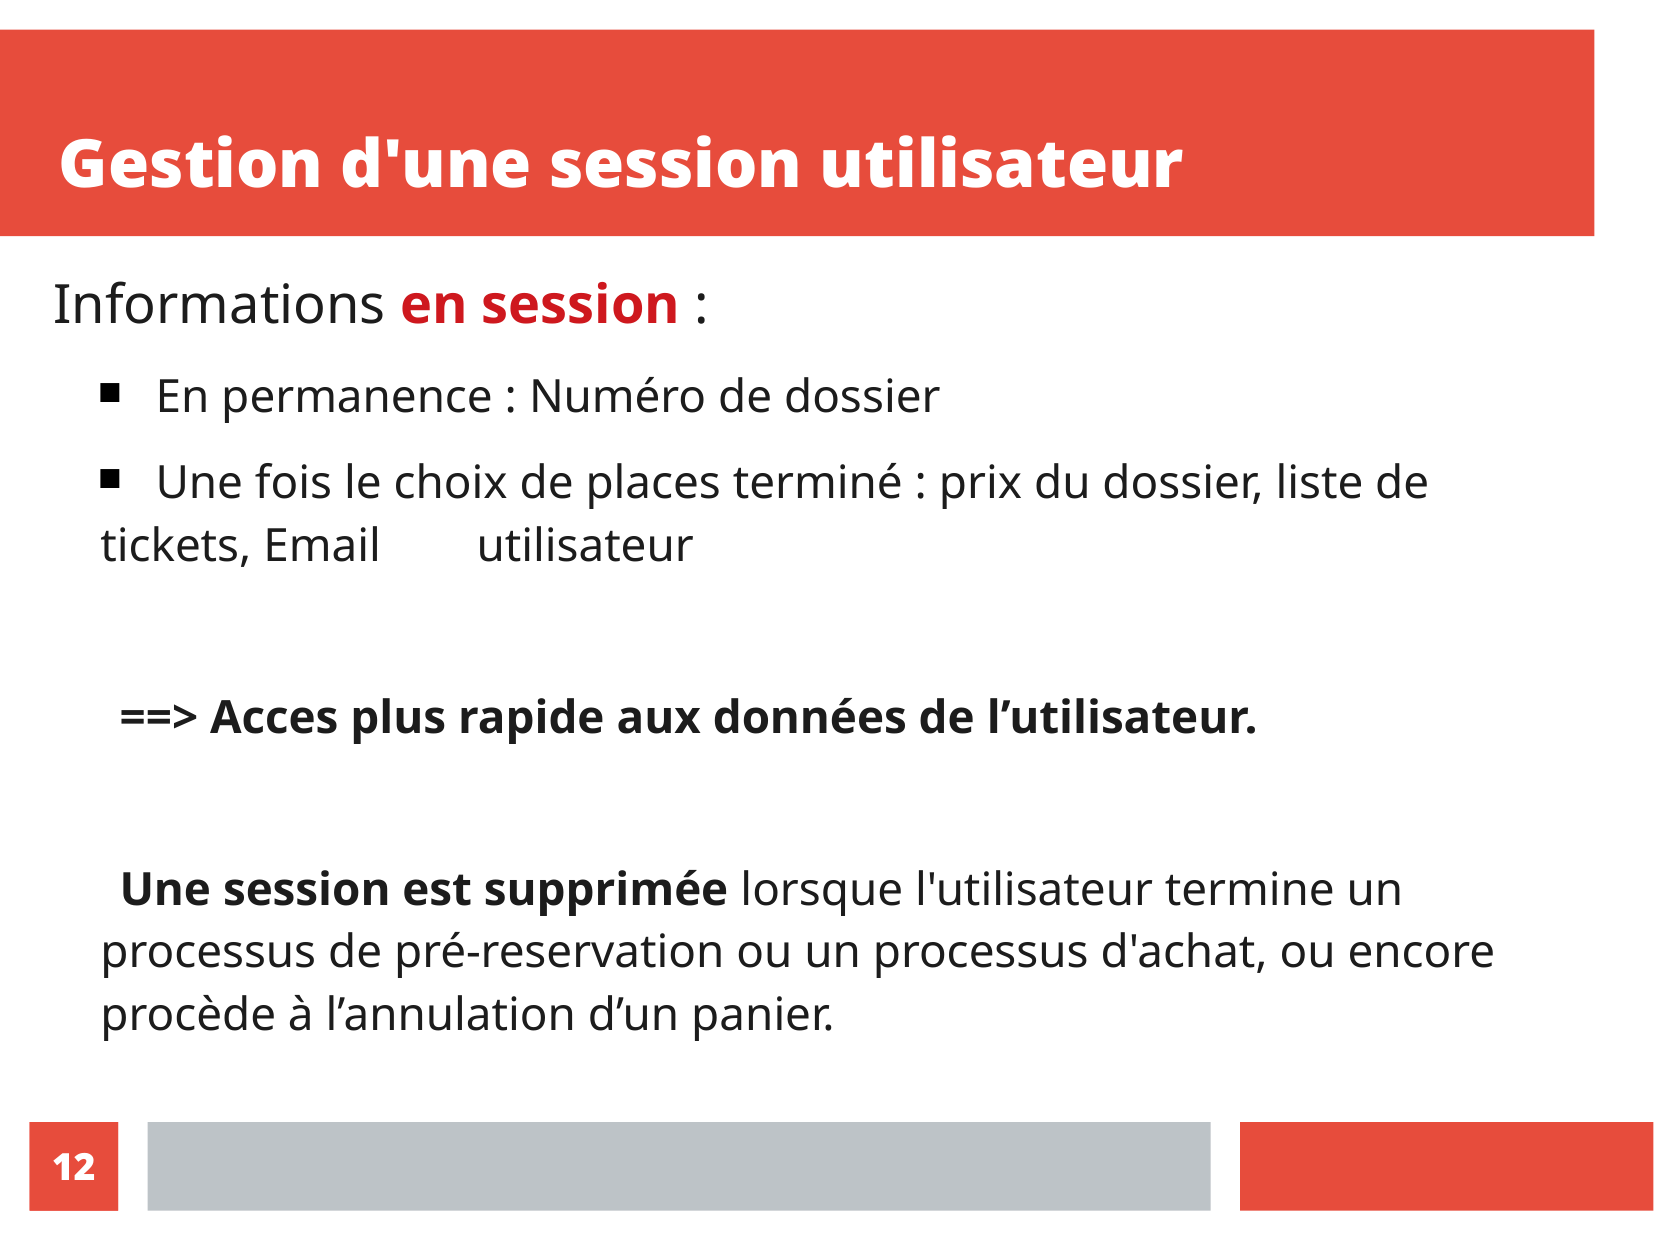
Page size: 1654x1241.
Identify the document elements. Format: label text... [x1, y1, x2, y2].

list Informations en session : En permanence : Numéro de dossier Une fois le choix de places terminé : prix du dossier, liste de tickets, Email utilisateur ==> Acces plus rapide aux données de l’utilisateur. Une session est supprimée lorsque l'utilisateur termine un processus de pré-reservation ou un processus d'achat, ou encore procède à l’annulation d’un panier. [53, 265, 1560, 1117]
title Gestion d'une session utilisateur [59, 59, 1595, 207]
